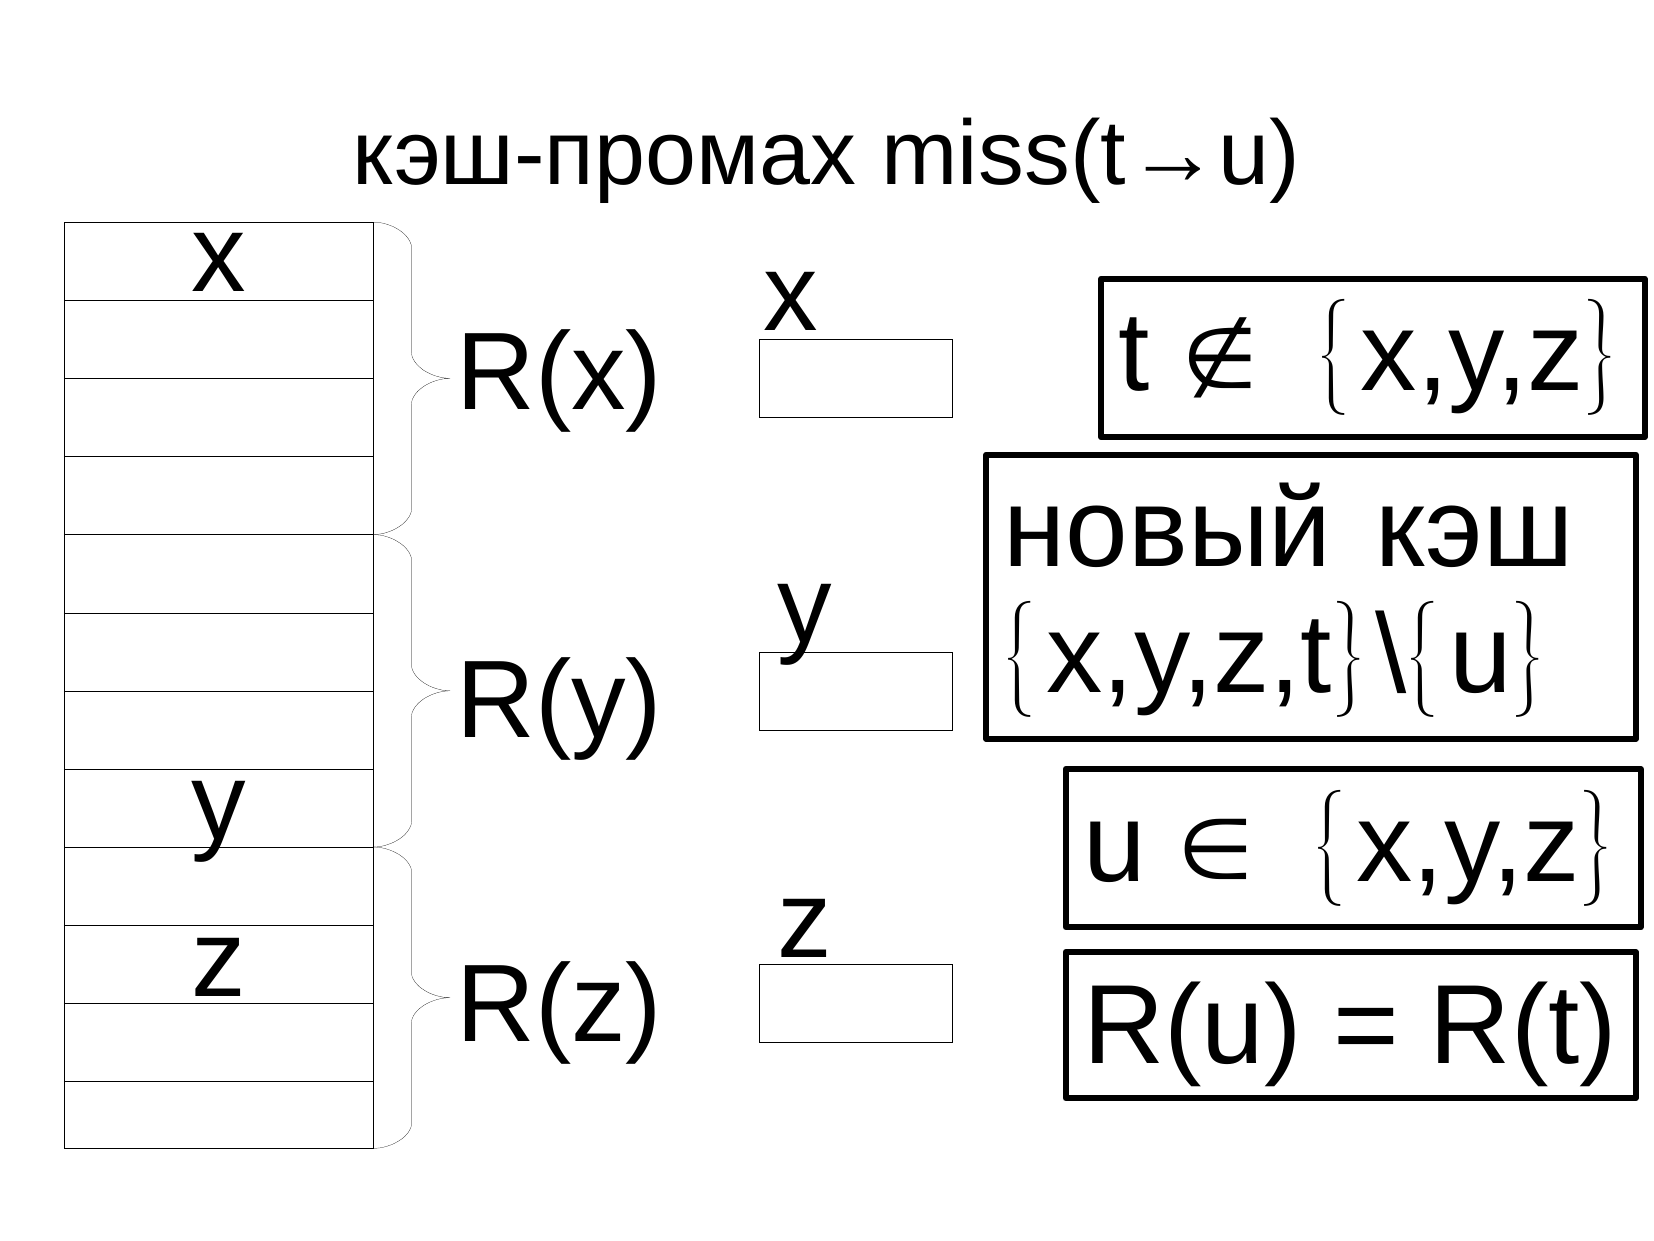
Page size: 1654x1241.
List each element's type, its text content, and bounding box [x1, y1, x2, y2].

text_box новый кэш {x,y,z,t}\{u} [985, 454, 1636, 739]
text_box t  {x,y,z} [1101, 278, 1639, 438]
title кэш-промах miss(t→u) [82, 49, 1571, 257]
text_box R(u) = R(t) [1065, 951, 1636, 1099]
text_box u  {x,y,z} [1065, 768, 1635, 928]
chart [53, 206, 959, 1168]
